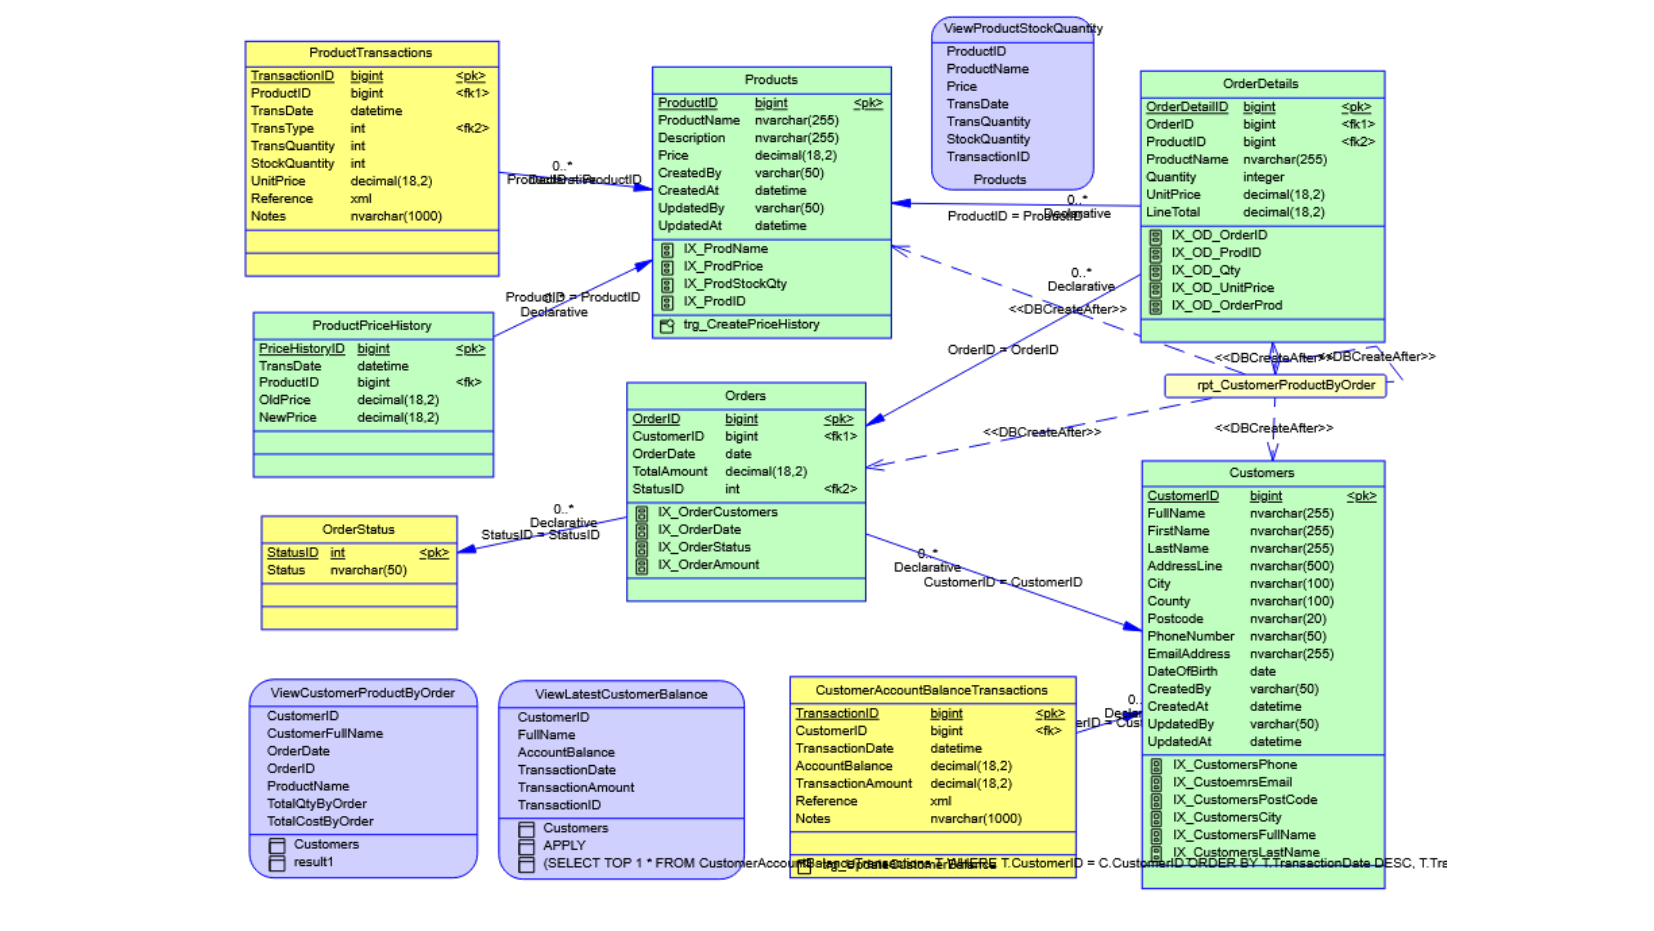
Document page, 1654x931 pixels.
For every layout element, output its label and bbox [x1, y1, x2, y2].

picture [243, 14, 1447, 892]
